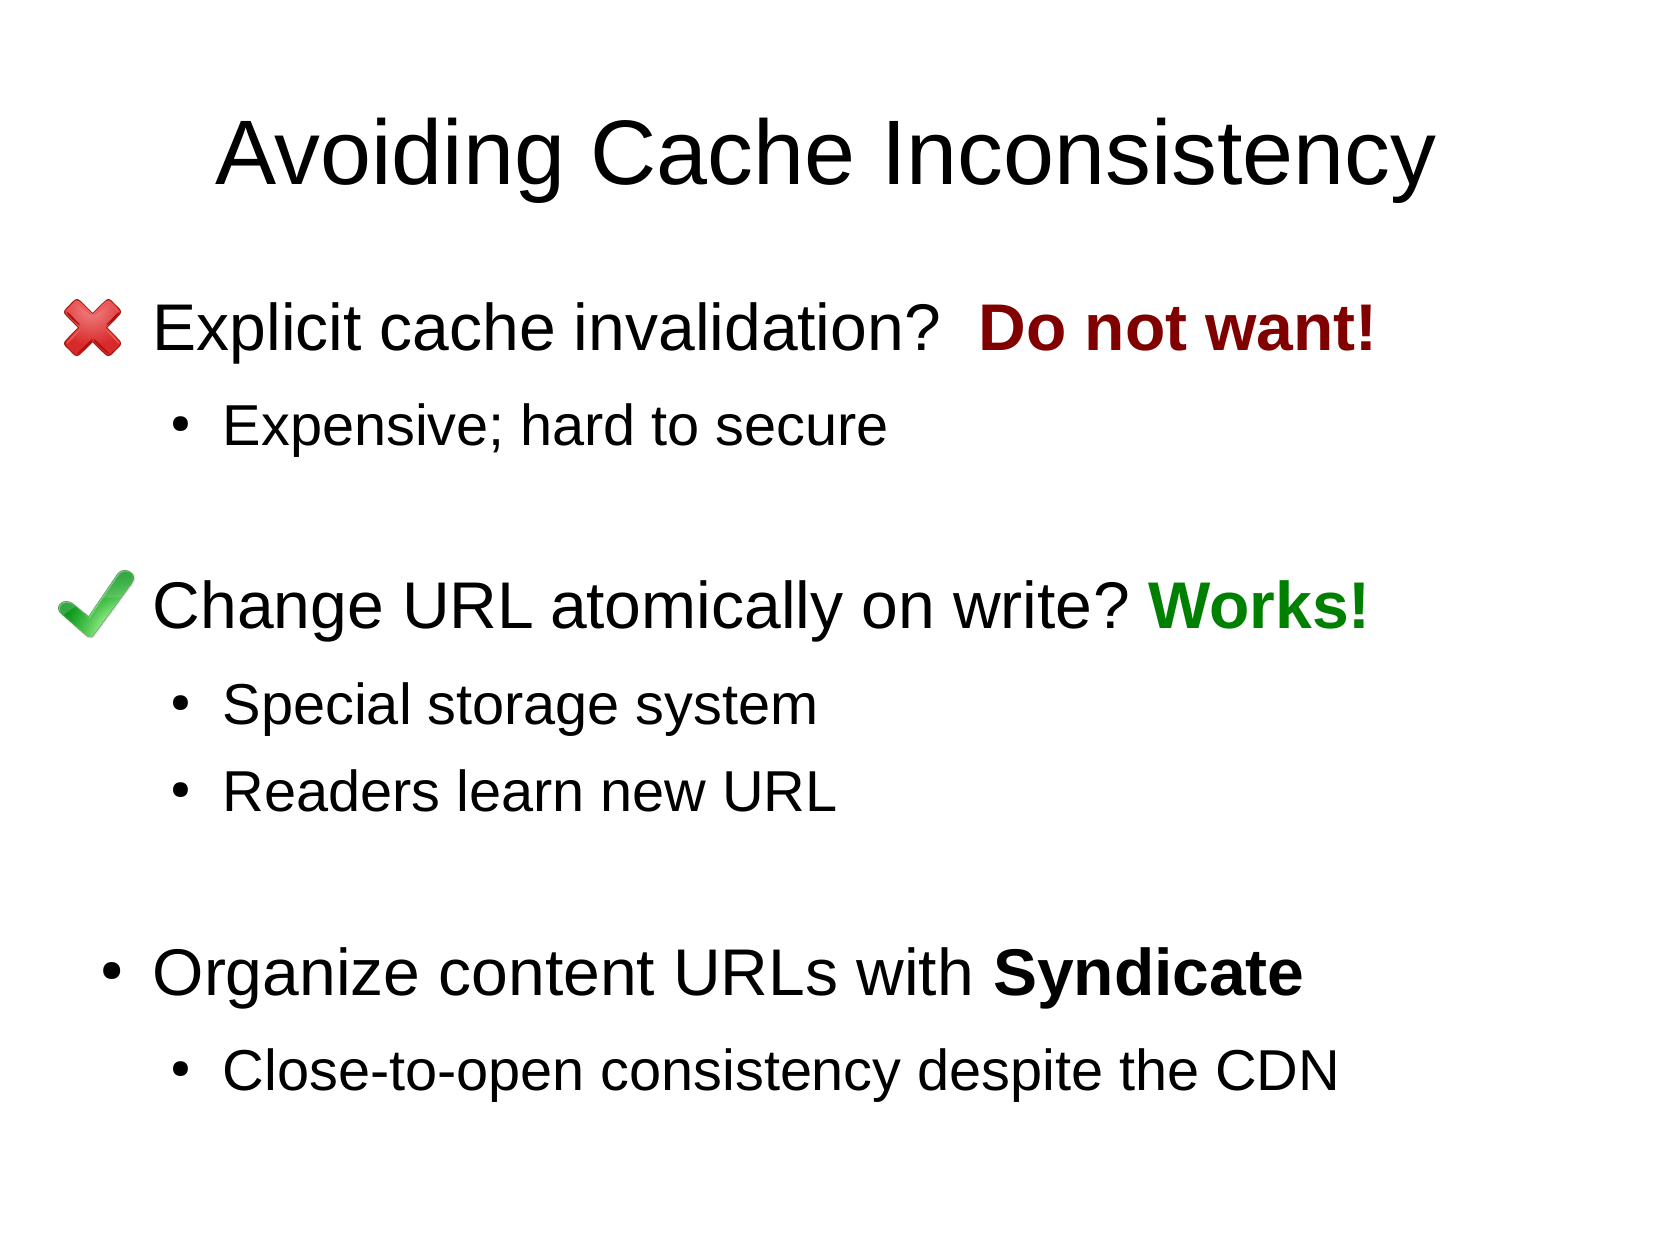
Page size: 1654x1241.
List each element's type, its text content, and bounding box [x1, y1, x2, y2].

title Avoiding Cache Inconsistency [82, 49, 1571, 257]
picture [57, 569, 136, 641]
picture [64, 299, 121, 356]
list Explicit cache invalidation? Do not want! Expensive; hard to secure Change URL atomically on write? Works! Special storage system Readers learn new URL Organize content URLs with Syndicate Close-to-open consistency despite the CDN [82, 290, 1571, 1109]
